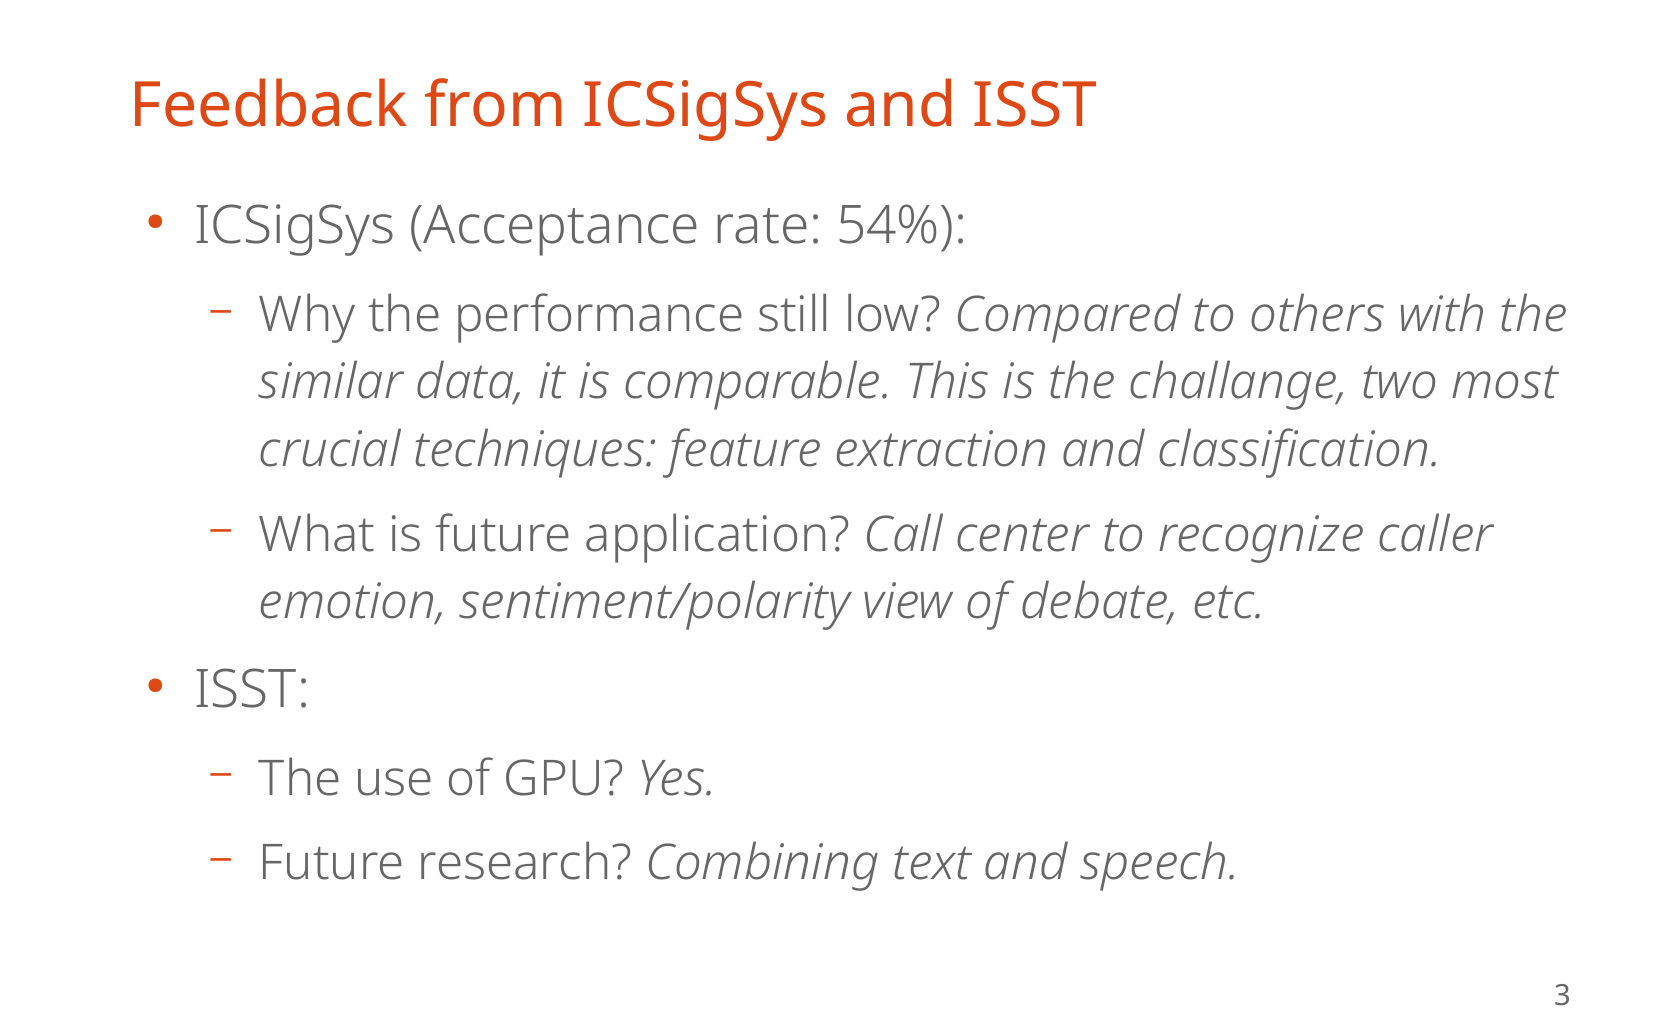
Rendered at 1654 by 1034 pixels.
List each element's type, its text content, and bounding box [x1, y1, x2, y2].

title Feedback from ICSigSys and ISST [129, 49, 1583, 155]
list ICSigSys (Acceptance rate: 54%): Why the performance still low? Compared to others with the similar data, it is comparable. This is the challange, two most crucial techniques: feature extraction and classification. What is future application? Call center to recognize caller emotion, sentiment/polarity view of debate, etc. ISST: The use of GPU? Yes. Future research? Combining text and speech. [129, 186, 1583, 945]
